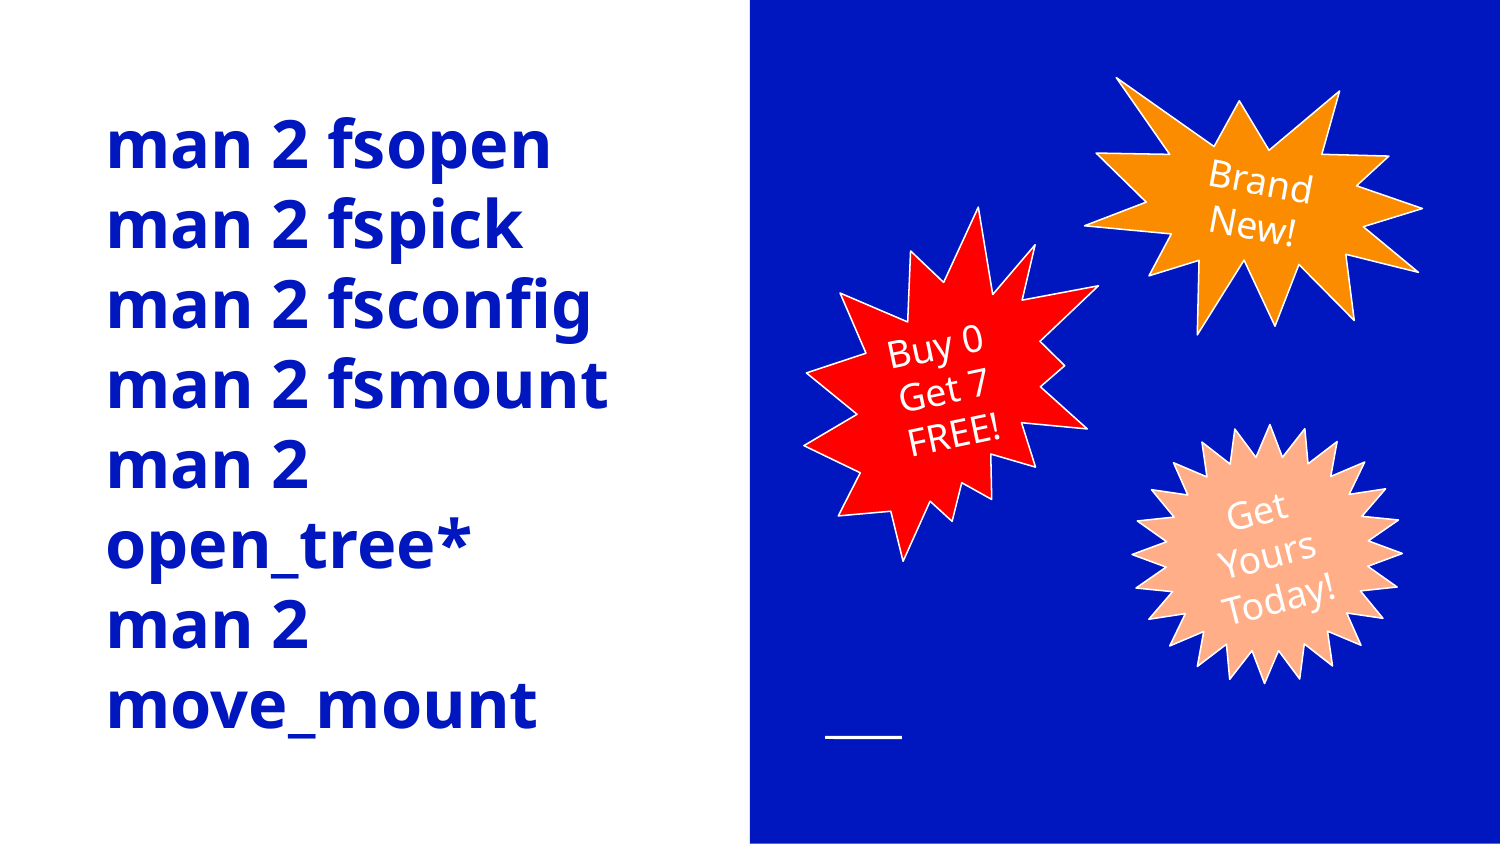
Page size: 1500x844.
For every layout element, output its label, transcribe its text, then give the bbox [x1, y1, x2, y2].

text_box Buy 0 Get 7 FREE! [803, 207, 1099, 562]
title man 2 fsopen man 2 fspick man 2 fsconfig man 2 fsmount man 2 open_tree* man 2 move_mount [90, 130, 661, 714]
text_box Get Yours Today! [1132, 424, 1403, 684]
text_box Brand New! [1084, 77, 1423, 335]
